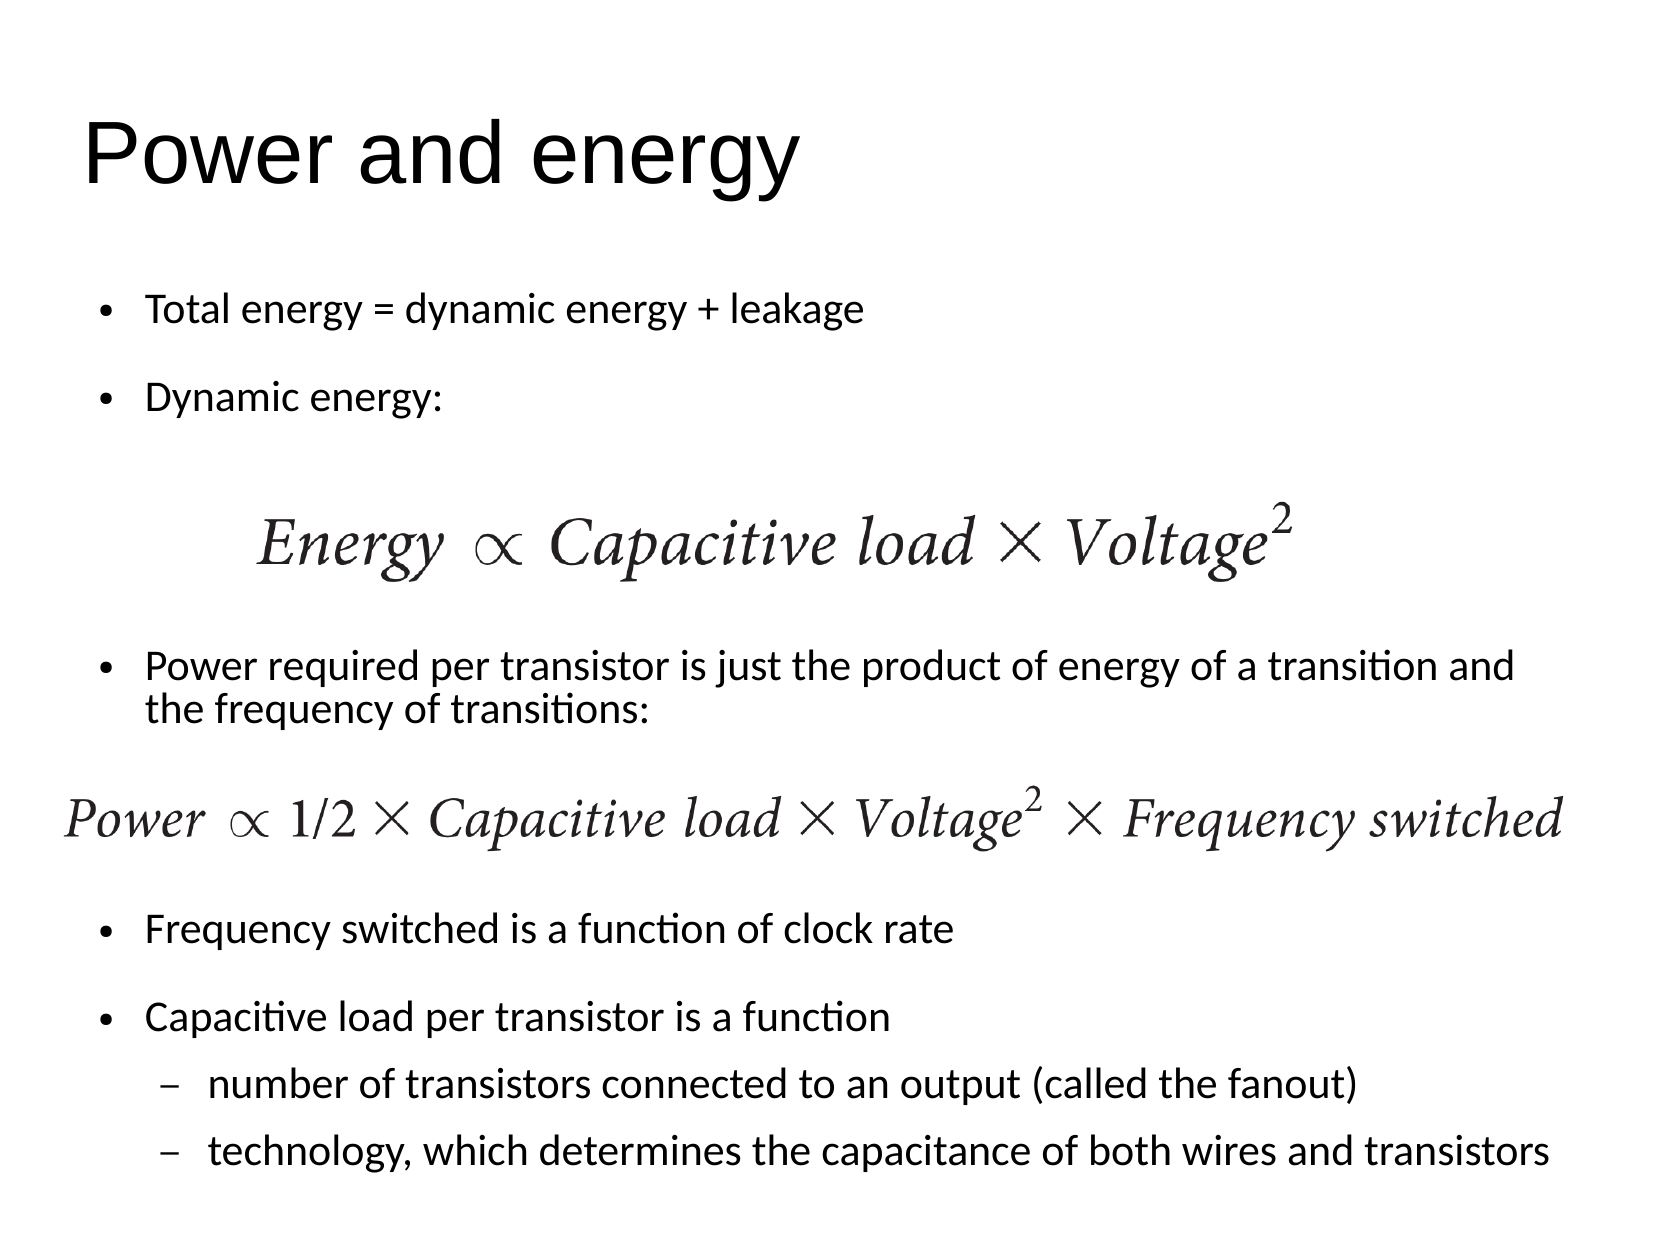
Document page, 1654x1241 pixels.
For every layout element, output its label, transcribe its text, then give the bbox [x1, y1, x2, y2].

picture [225, 480, 1325, 601]
list Total energy = dynamic energy + leakage Dynamic energy: Power required per transistor is just the product of energy of a transition and the frequency of transitions: Frequency switched is a function of clock rate Capacitive load per transistor is a function number of transistors connected to an output (called the fanout) technology, which determines the capacitance of both wires and transistors [82, 290, 1571, 770]
list Total energy = dynamic energy + leakage Dynamic energy: Power required per transistor is just the product of energy of a transition and the frequency of transitions: Frequency switched is a function of clock rate Capacitive load per transistor is a function number of transistors connected to an output (called the fanout) technology, which determines the capacitance of both wires and transistors [82, 863, 1571, 1201]
title Power and energy [82, 49, 1571, 257]
picture [37, 770, 1579, 863]
